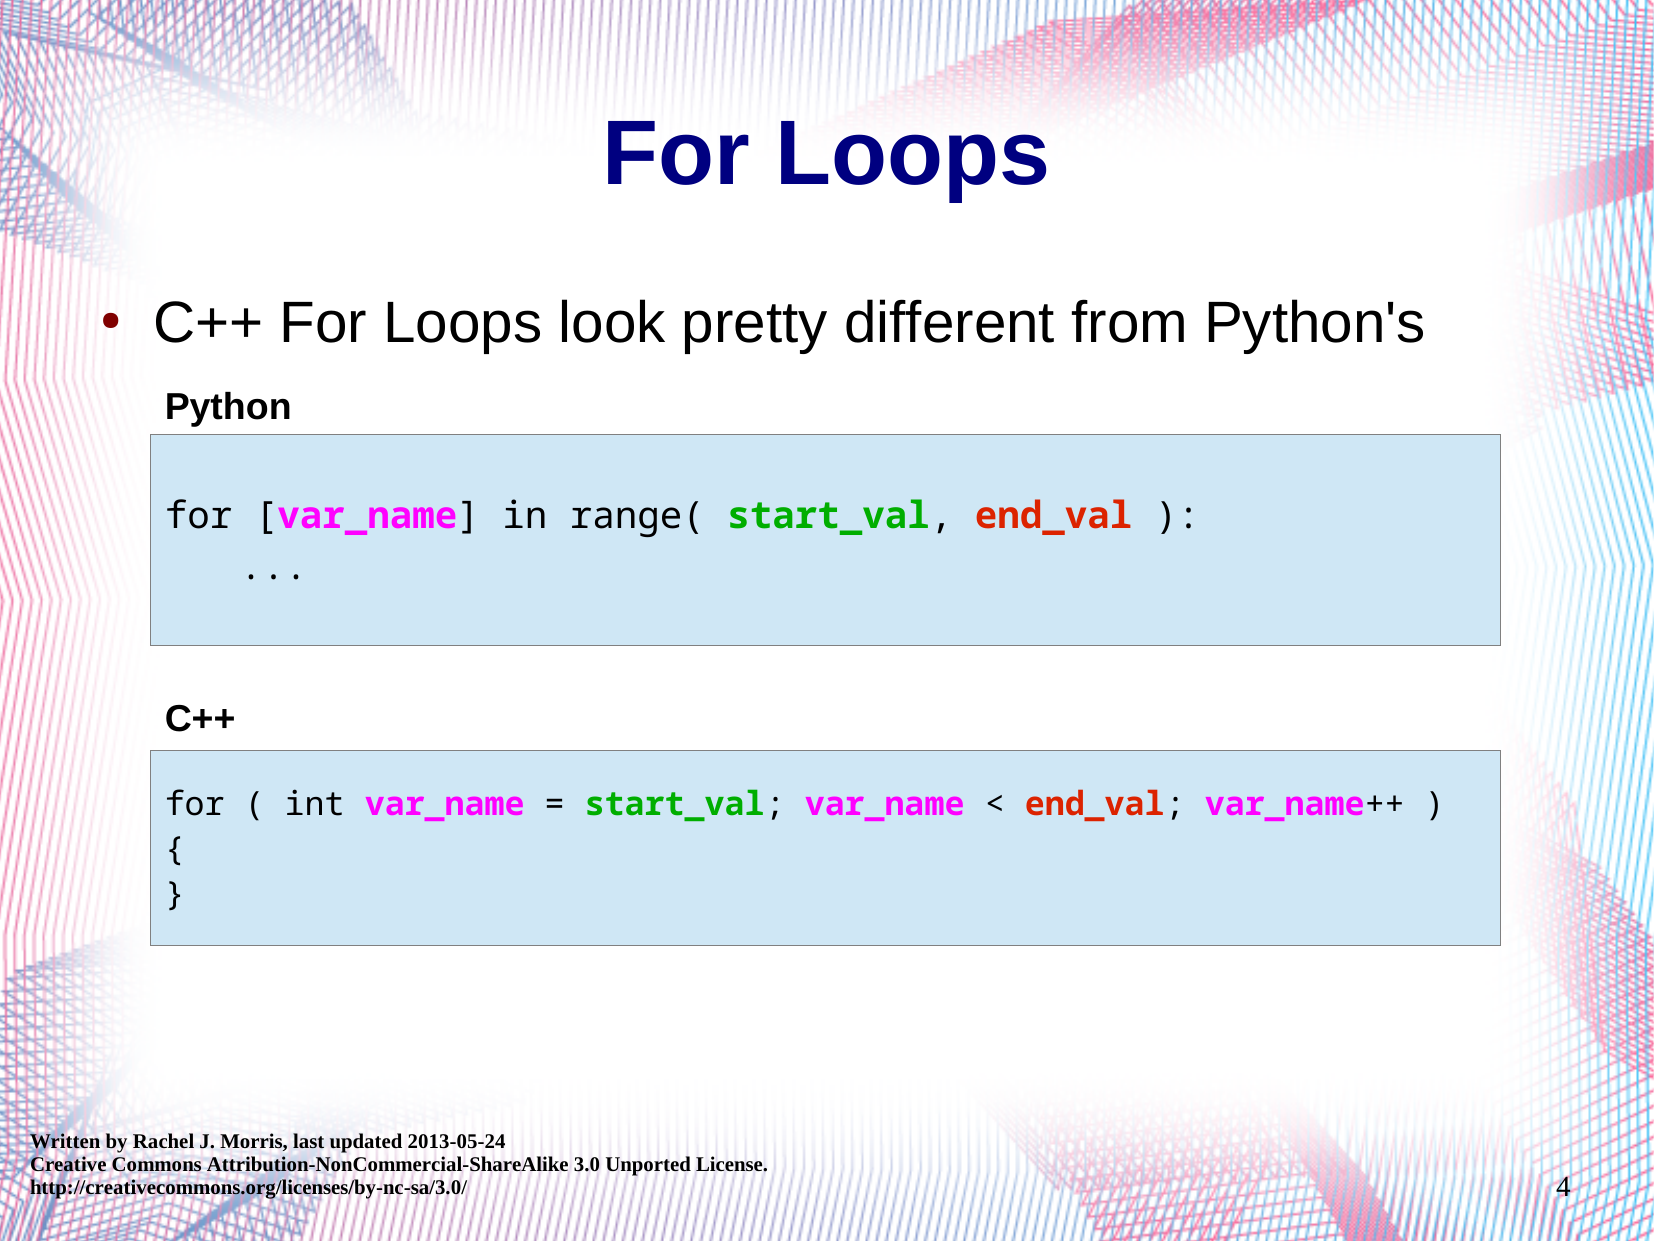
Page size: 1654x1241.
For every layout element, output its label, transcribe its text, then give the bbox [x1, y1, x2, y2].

list C++ For Loops look pretty different from Python's [82, 290, 1571, 361]
title For Loops [82, 49, 1571, 257]
text_box Python [150, 378, 451, 436]
text_box C++ [150, 690, 451, 747]
text_box for ( int var_name = start_val; var_name < end_val; var_name++ ) { } [150, 750, 1501, 946]
text_box for [var_name] in range( start_val, end_val ): ... [150, 434, 1501, 646]
picture [0, 0, 1654, 1241]
